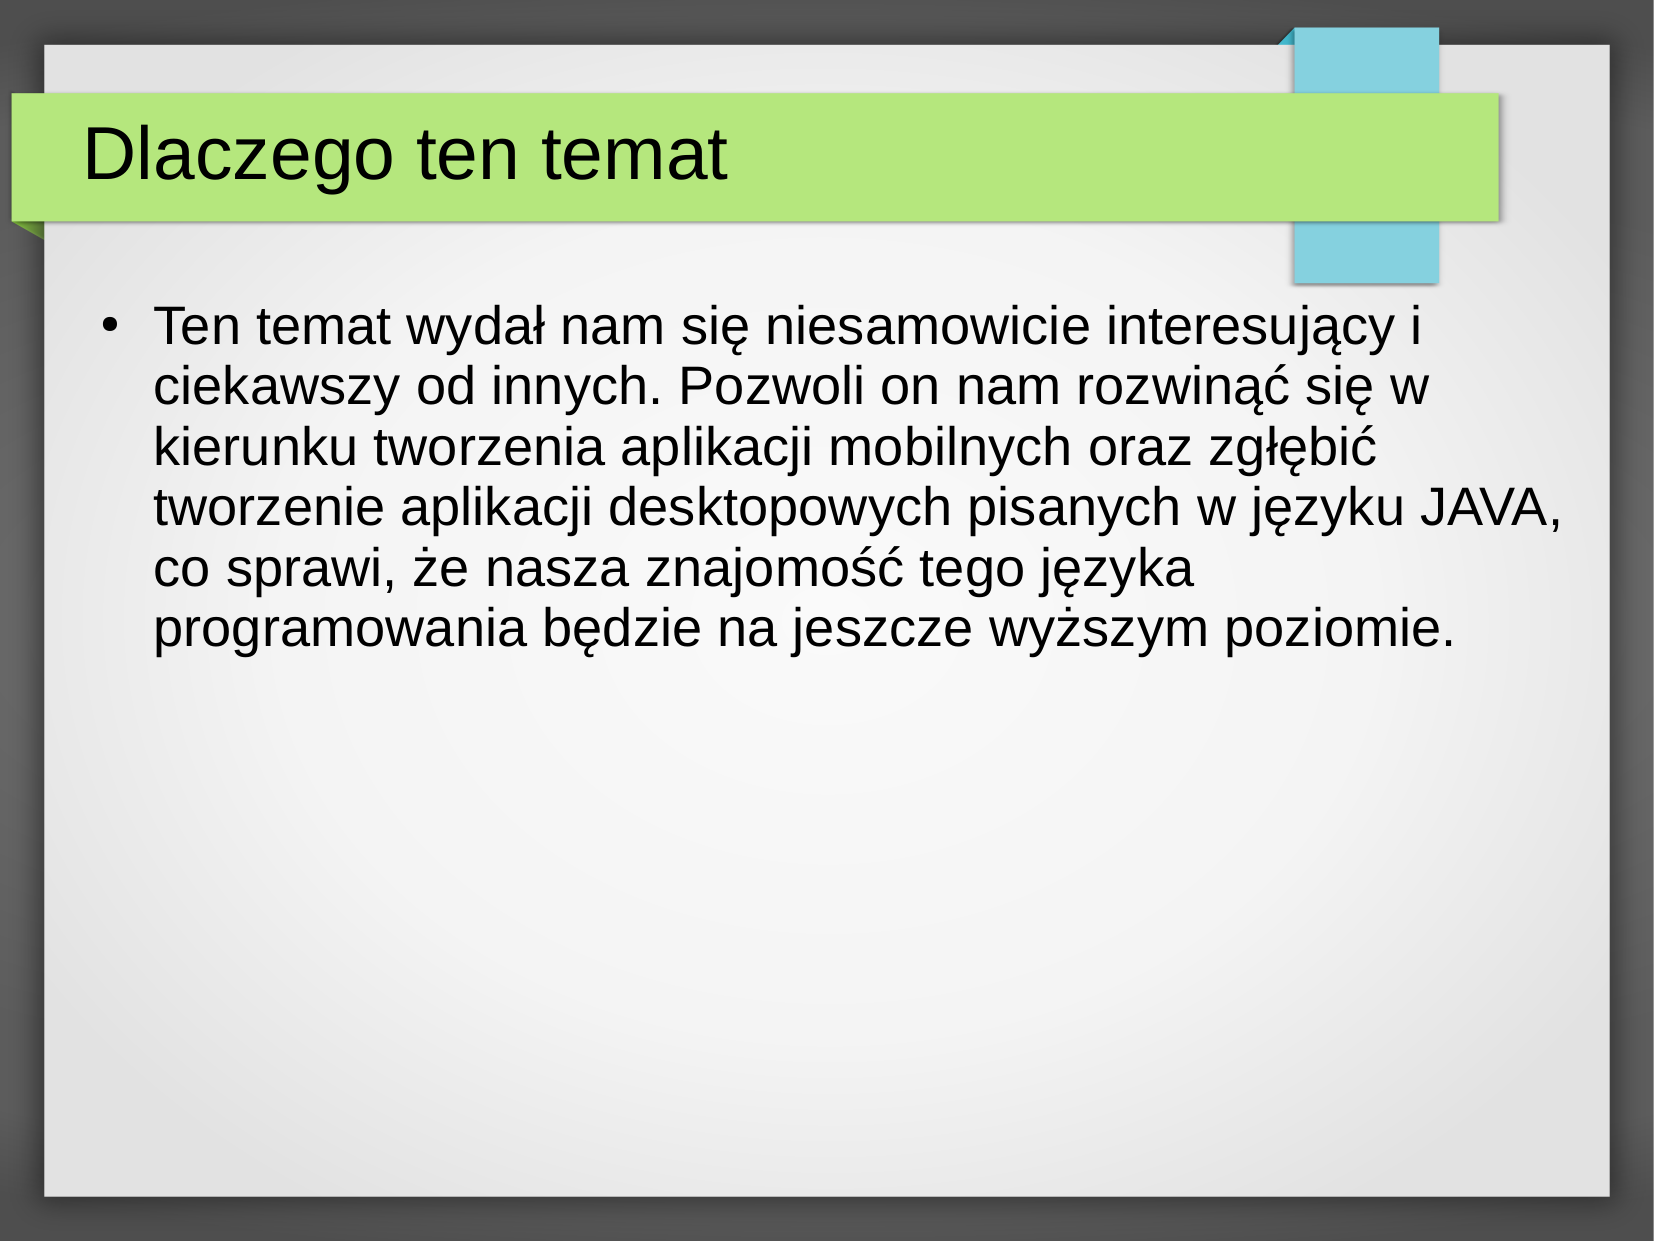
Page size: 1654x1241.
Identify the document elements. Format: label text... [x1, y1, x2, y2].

title Dlaczego ten temat [82, 94, 1264, 213]
list Ten temat wydał nam się niesamowicie interesujący i ciekawszy od innych. Pozwoli on nam rozwinąć się w kierunku tworzenia aplikacji mobilnych oraz zgłębić tworzenie aplikacji desktopowych pisanych w języku JAVA, co sprawi, że nasza znajomość tego języka programowania będzie na jeszcze wyższym poziomie. [82, 295, 1571, 1015]
picture [0, 0, 1654, 1241]
